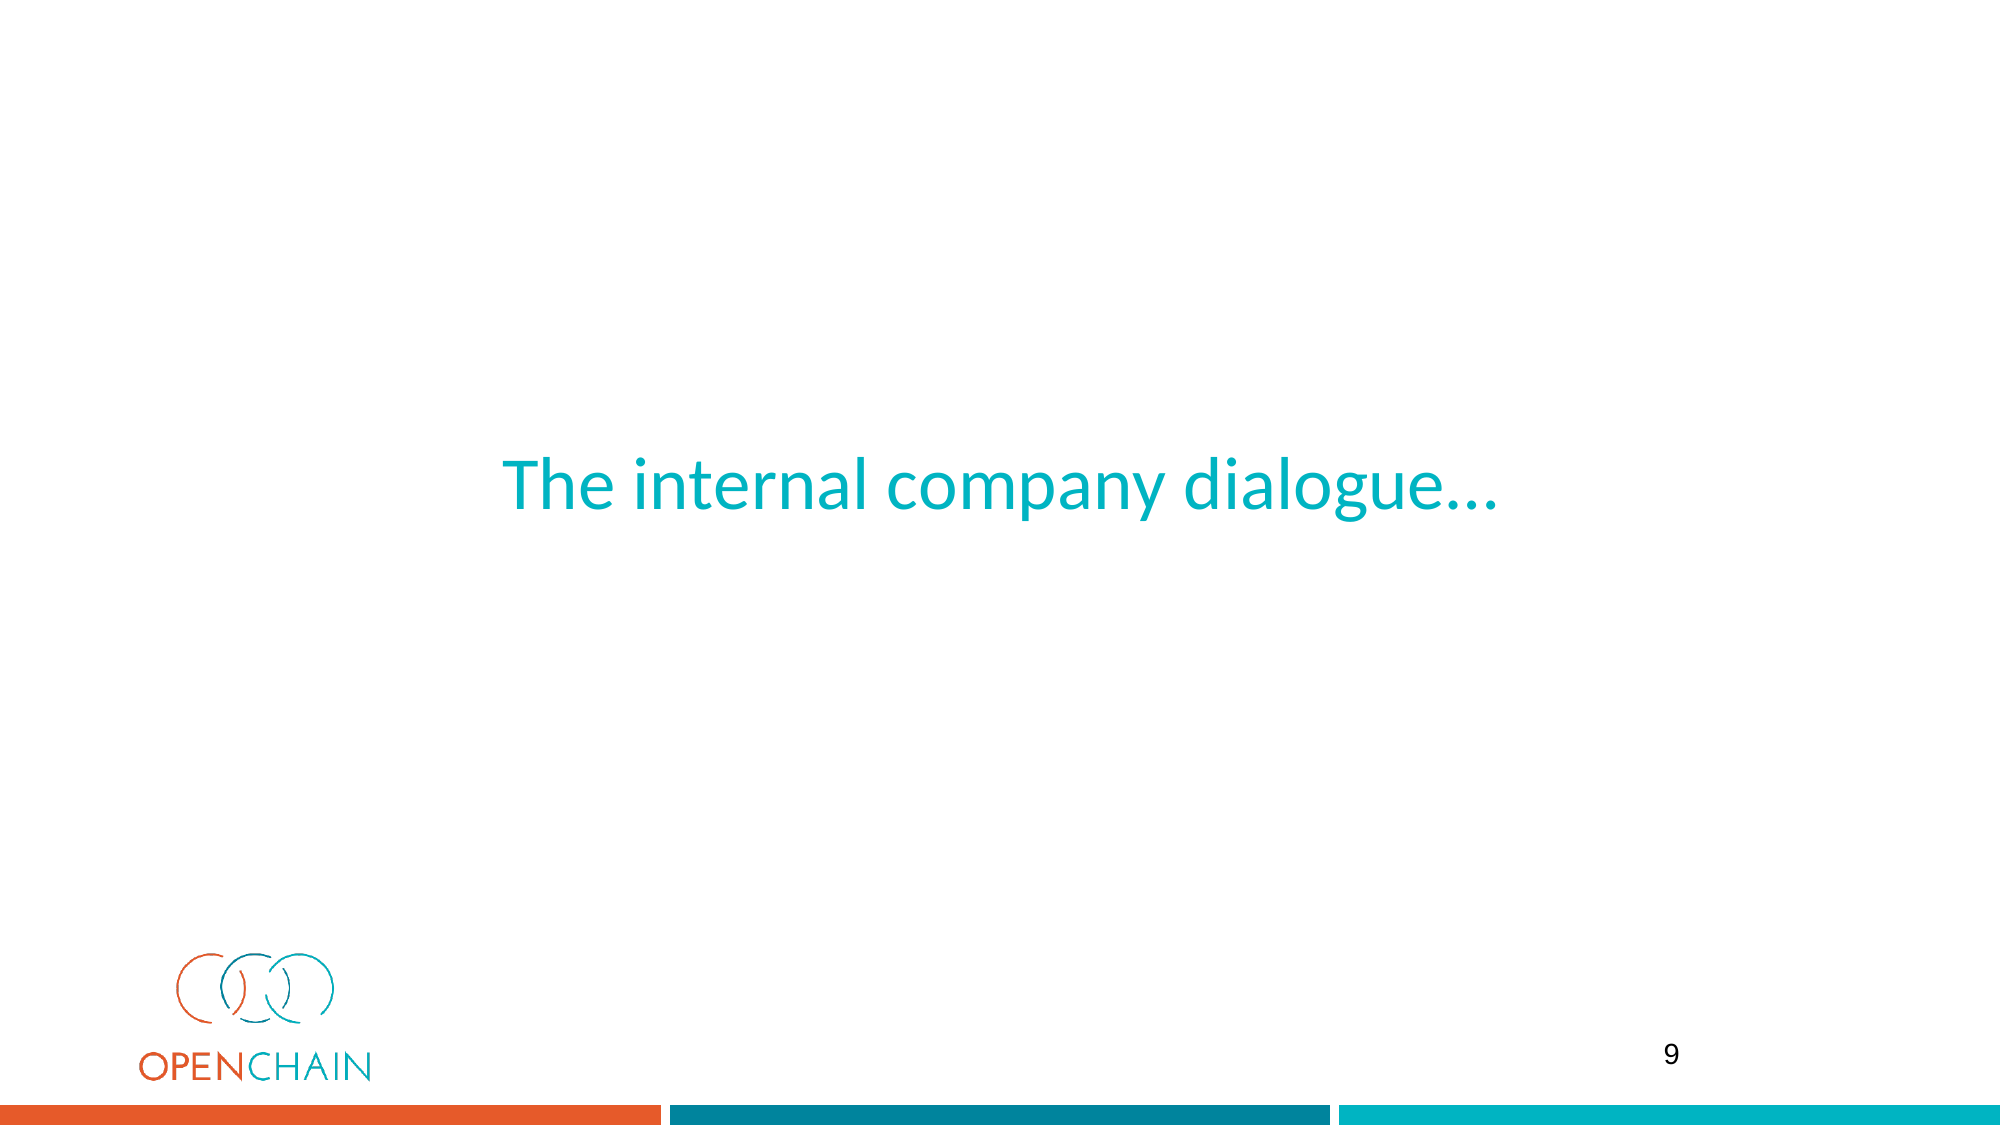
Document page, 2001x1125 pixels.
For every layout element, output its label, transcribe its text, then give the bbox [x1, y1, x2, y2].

text_box 9 [1648, 1022, 1863, 1083]
title The internal company dialogue… [137, 376, 1863, 594]
